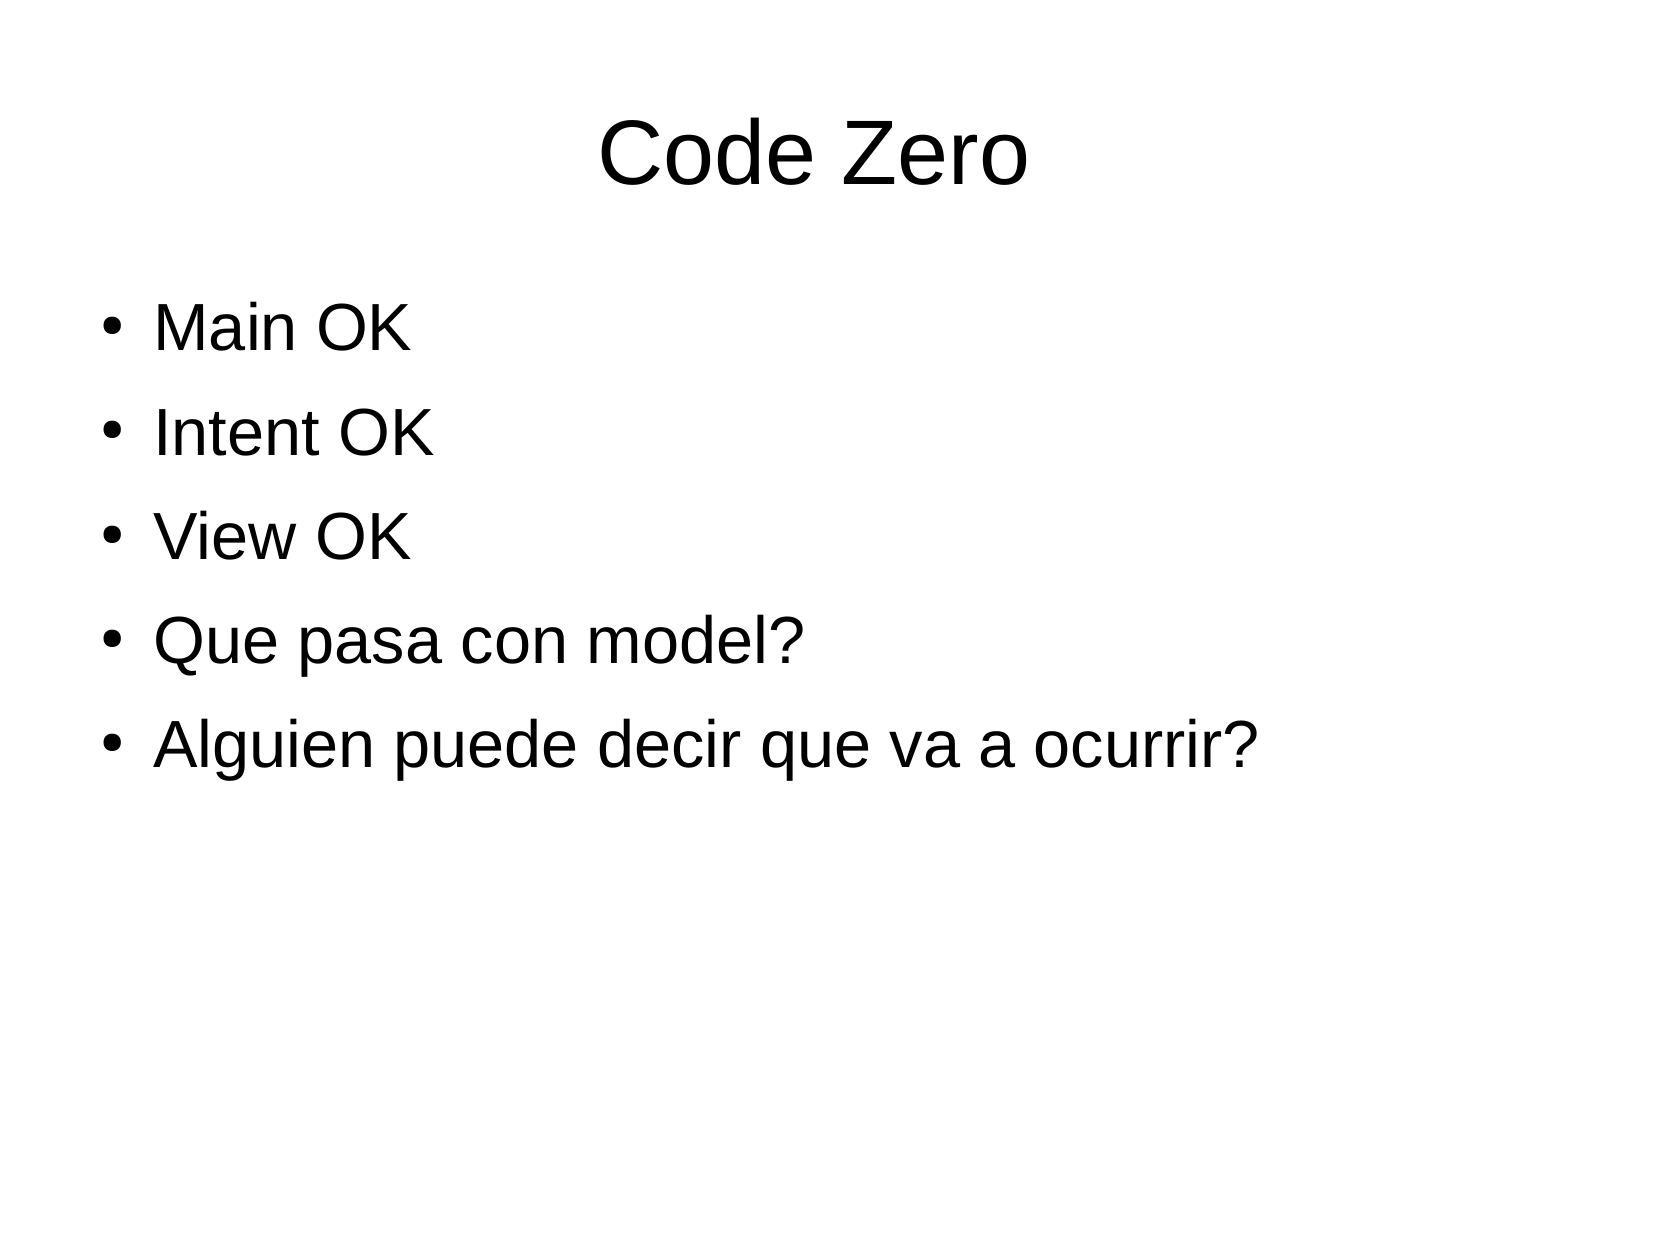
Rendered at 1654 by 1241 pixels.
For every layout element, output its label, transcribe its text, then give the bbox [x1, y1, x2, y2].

title Code Zero [82, 49, 1571, 257]
list Main OK Intent OK View OK Que pasa con model? Alguien puede decir que va a ocurrir? [82, 290, 1571, 1010]
